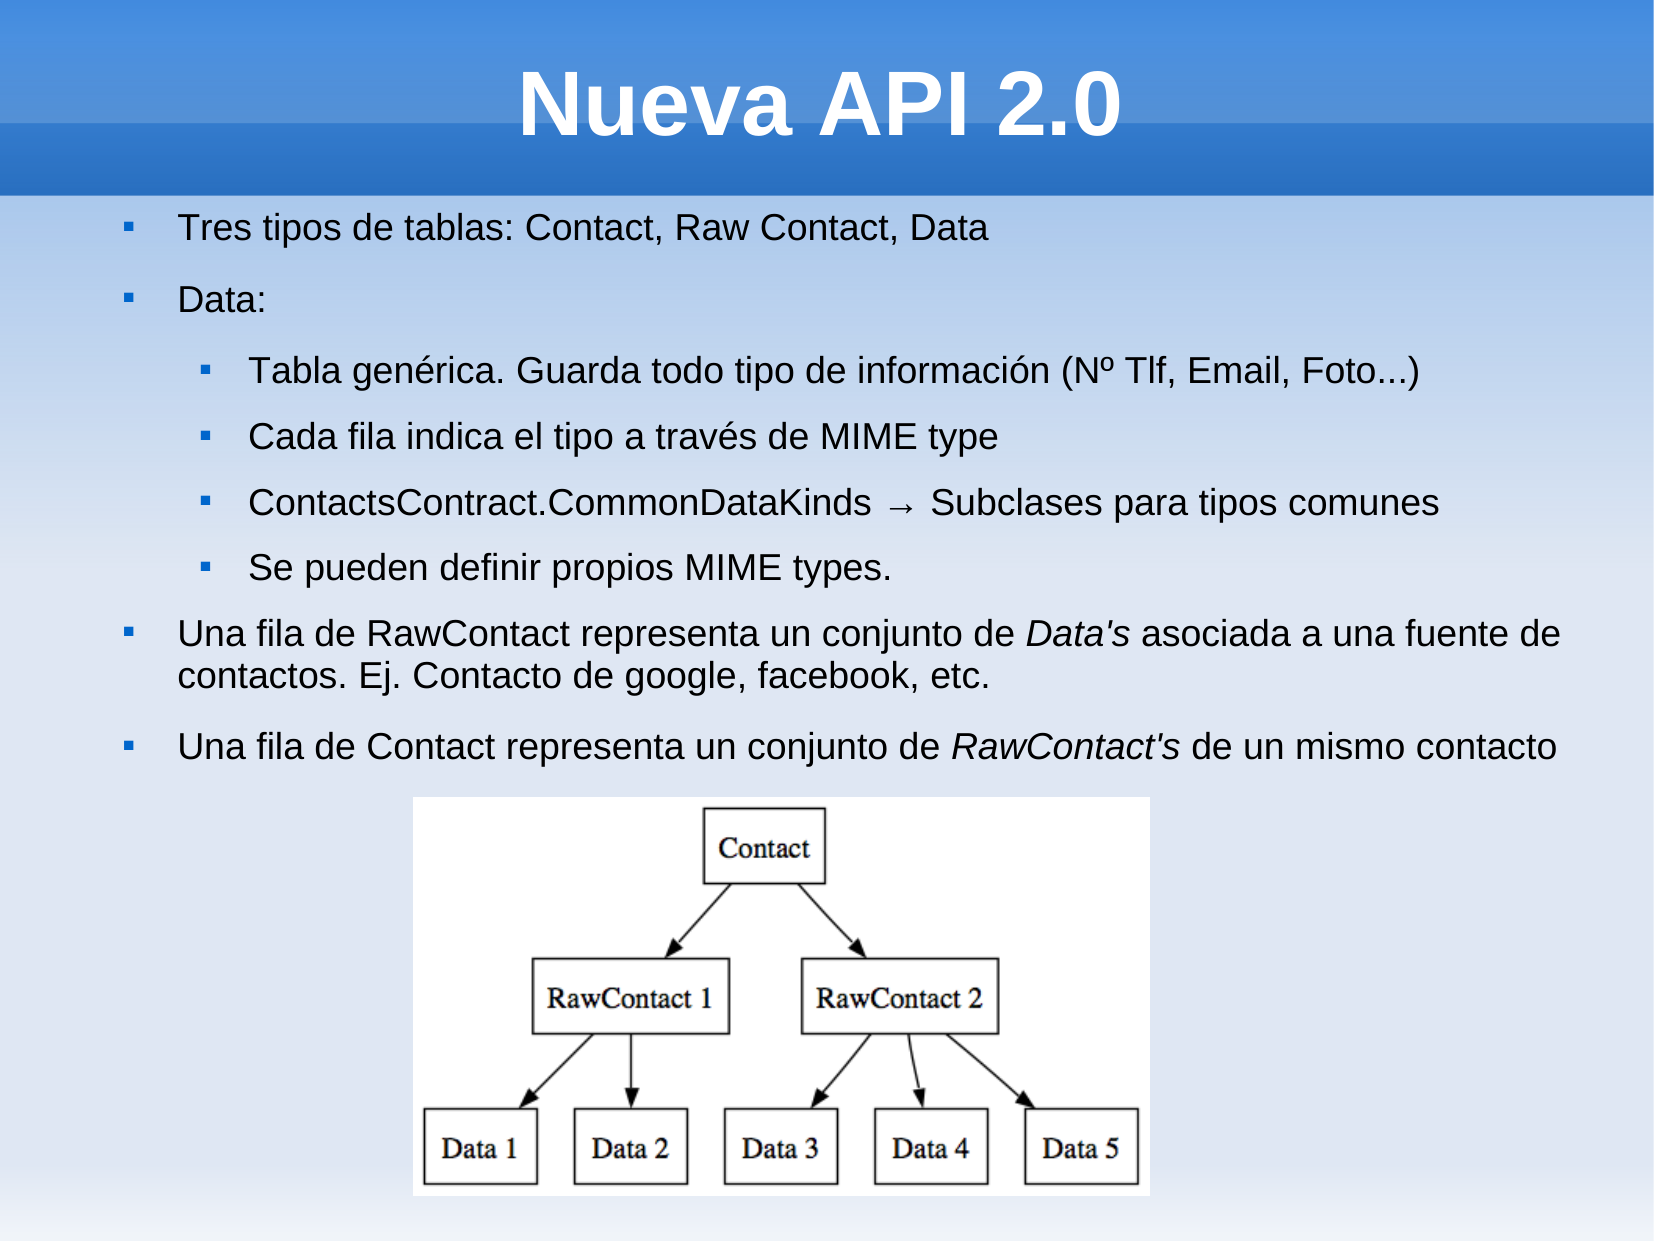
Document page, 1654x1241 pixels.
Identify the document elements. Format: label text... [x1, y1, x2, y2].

list Tres tipos de tablas: Contact, Raw Contact, Data Data: Tabla genérica. Guarda todo tipo de información (Nº Tlf, Email, Foto...) Cada fila indica el tipo a través de MIME type ContactsContract.CommonDataKinds → Subclases para tipos comunes Se pueden definir propios MIME types. Una fila de RawContact representa un conjunto de Data's asociada a una fuente de contactos. Ej. Contacto de google, facebook, etc. Una fila de Contact representa un conjunto de RawContact's de un mismo contacto [106, 206, 1595, 773]
picture [0, 0, 1654, 1241]
title Nueva API 2.0 [76, 0, 1565, 208]
